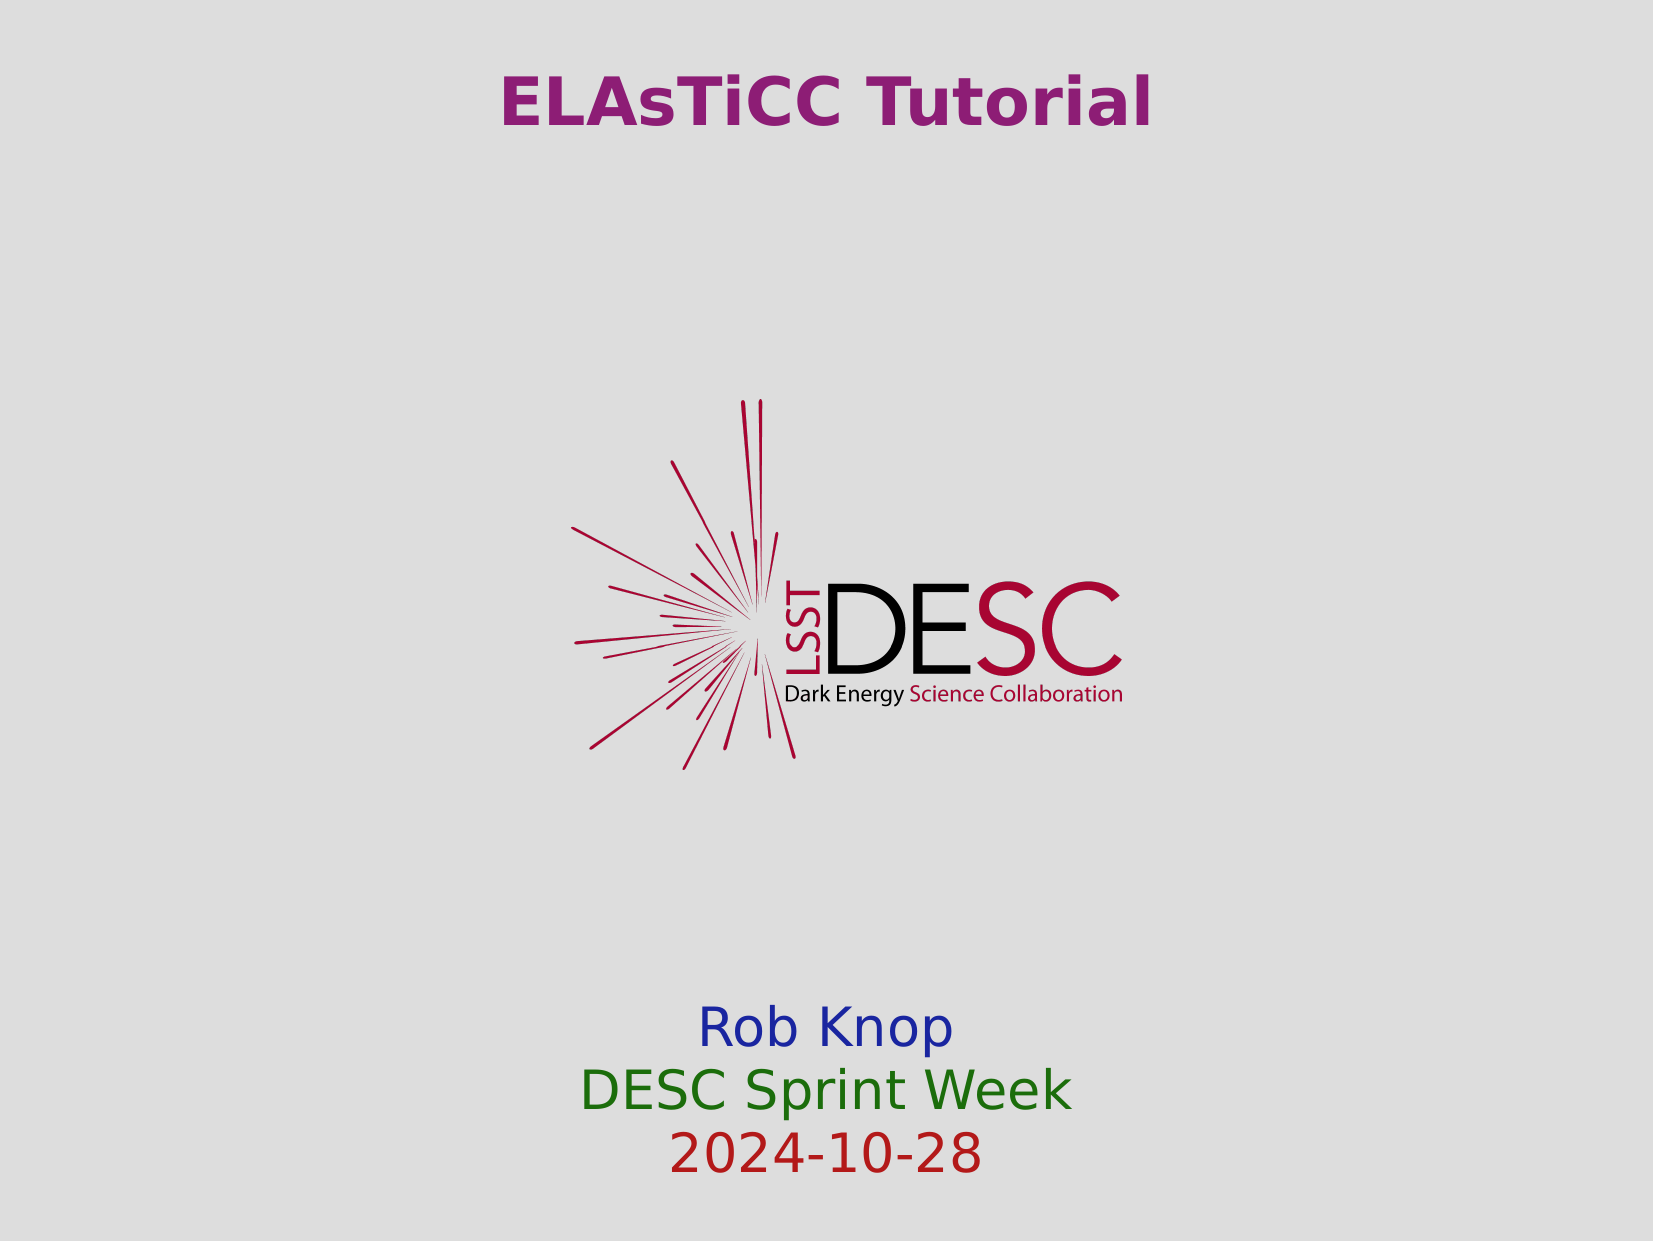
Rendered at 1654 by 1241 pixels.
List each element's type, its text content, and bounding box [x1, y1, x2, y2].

text_box Rob Knop DESC Sprint Week 2024-10-28 [507, 989, 1146, 1194]
text_box ELAsTiCC Tutorial [426, 56, 1227, 149]
picture [571, 399, 1125, 770]
